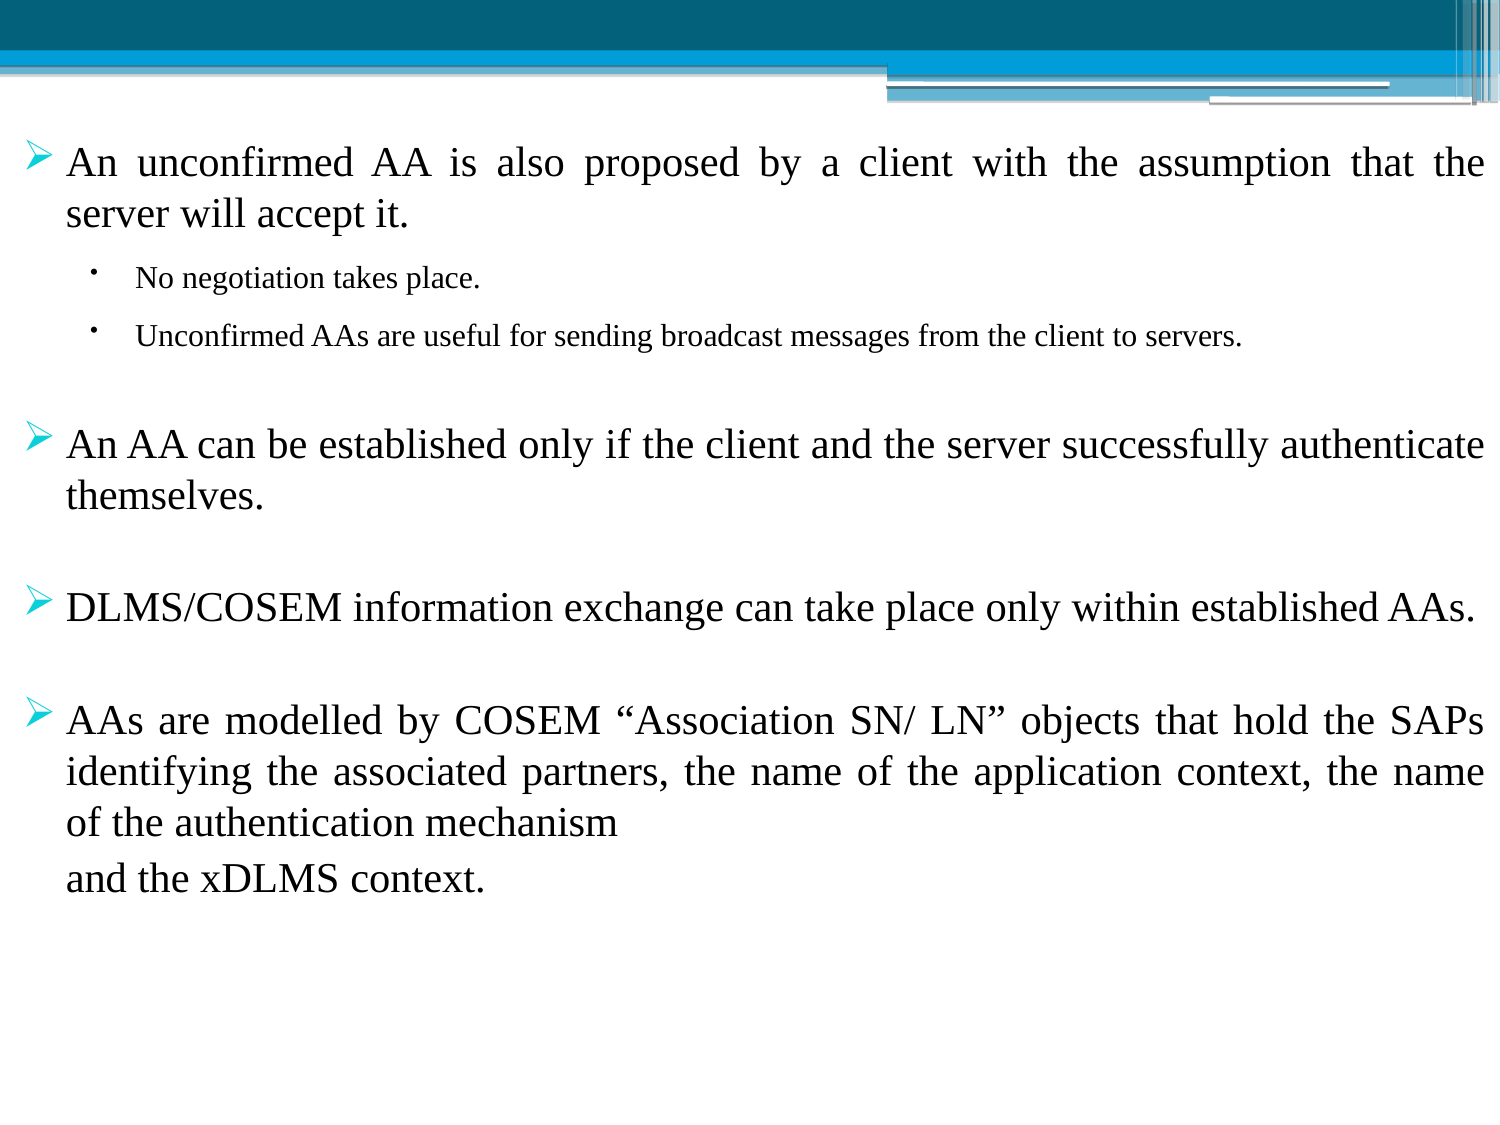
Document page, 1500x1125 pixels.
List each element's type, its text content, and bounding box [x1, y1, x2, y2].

list An unconfirmed AA is also proposed by a client with the assumption that the server will accept it. No negotiation takes place. Unconfirmed AAs are useful for sending broadcast messages from the client to servers. An AA can be established only if the client and the server successfully authenticate themselves. DLMS/COSEM information exchange can take place only within established AAs. AAs are modelled by COSEM “Association SN/ LN” objects that hold the SAPs identifying the associated partners, the name of the application context, the name of the authentication mechanism and the xDLMS context. [0, 126, 1500, 957]
